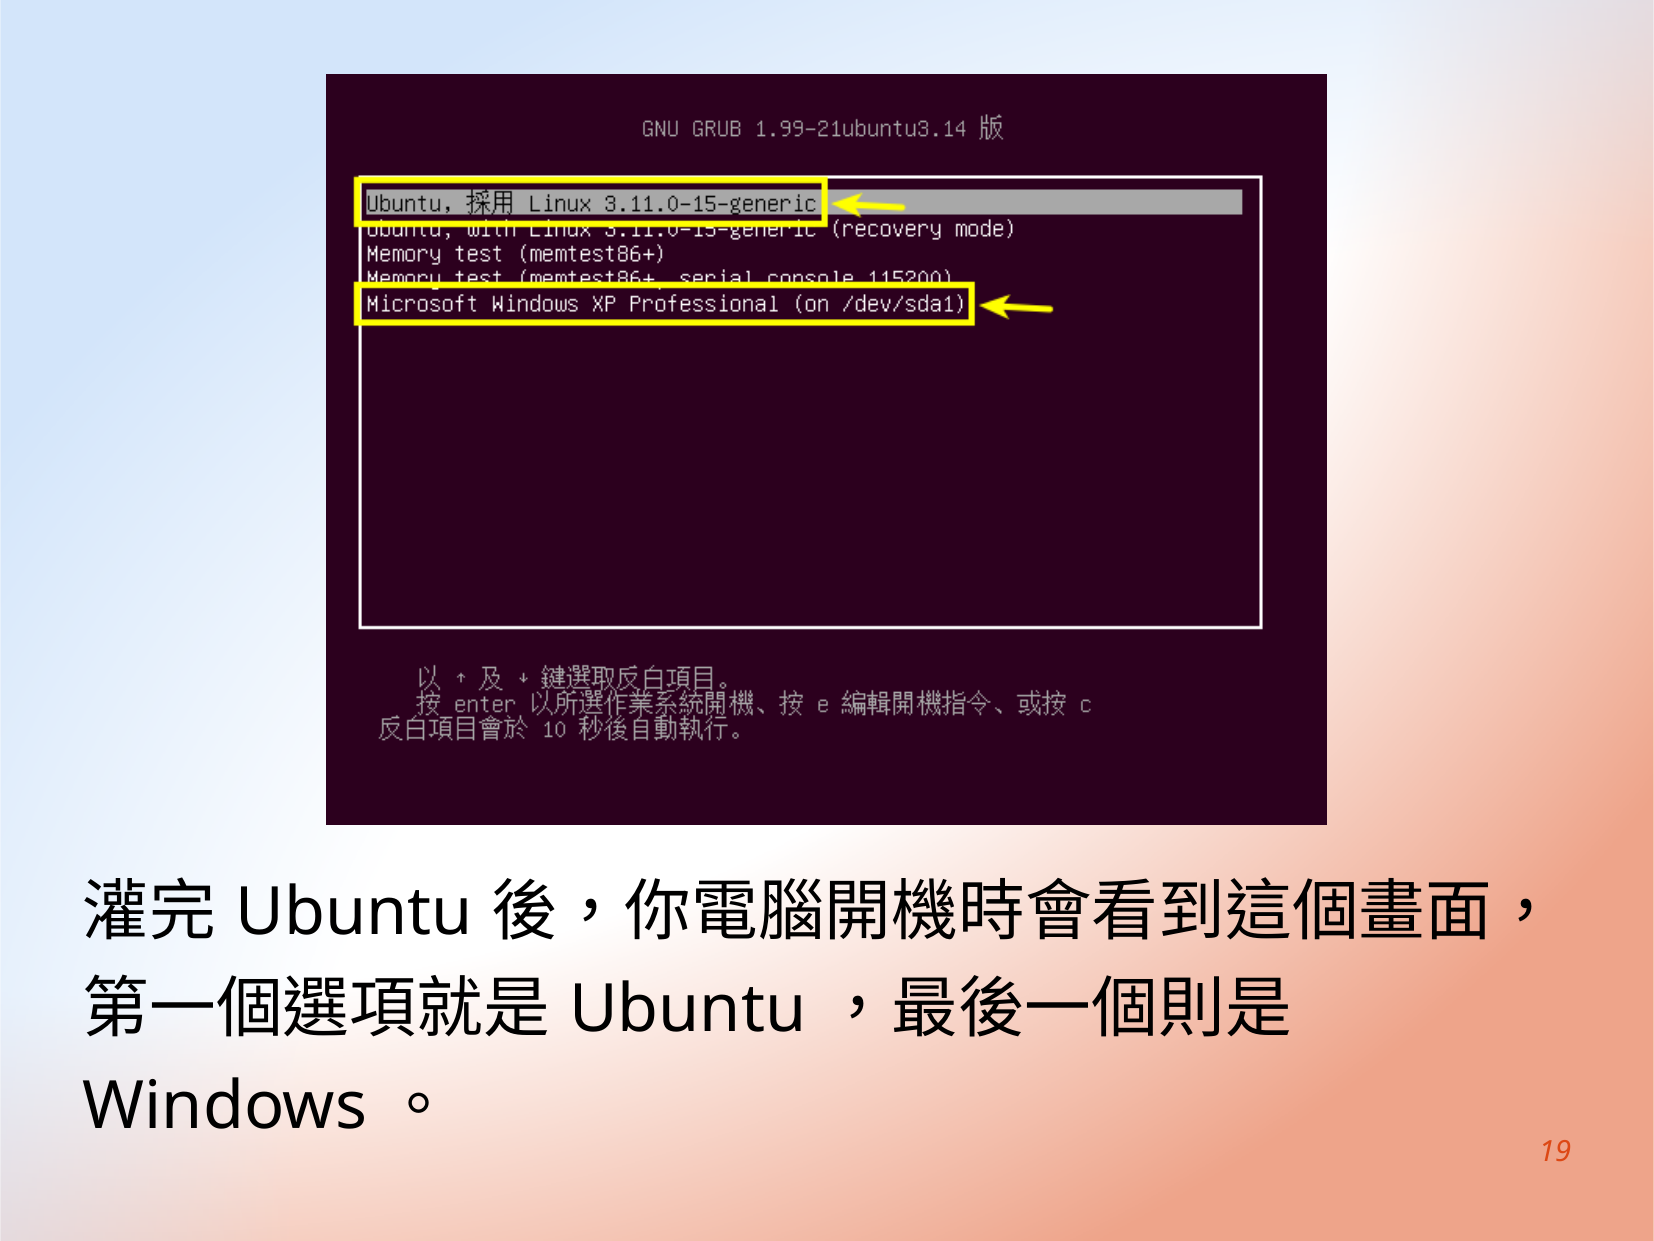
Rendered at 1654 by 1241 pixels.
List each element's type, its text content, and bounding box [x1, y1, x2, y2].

list 灌完Ubuntu後，你電腦開機時會看到這個畫面，第一個選項就是Ubuntu，最後一個則是Windows。 [82, 857, 1571, 1201]
picture [0, 0, 1654, 1241]
